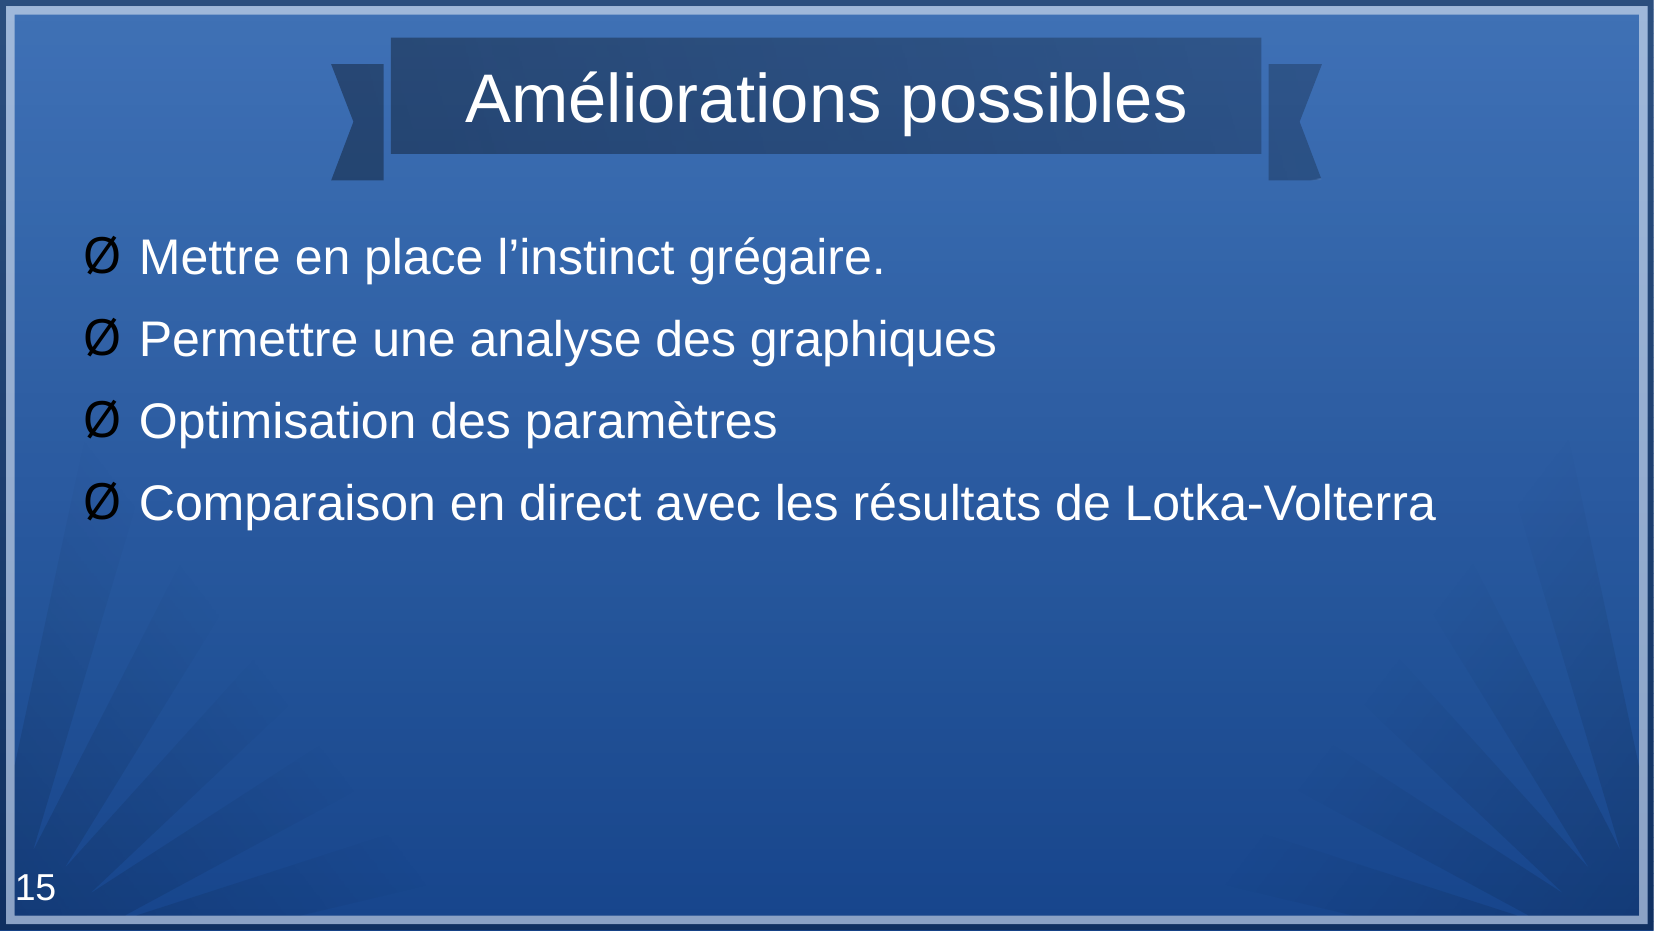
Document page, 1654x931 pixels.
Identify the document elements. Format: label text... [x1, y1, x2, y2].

text_box <numéro> [0, 859, 657, 931]
title Améliorations possibles [389, 35, 1264, 154]
list Mettre en place l’instinct grégaire. Permettre une analyse des graphiques Optimisation des paramètres Comparaison en direct avec les résultats de Lotka-Volterra [82, 224, 1571, 848]
